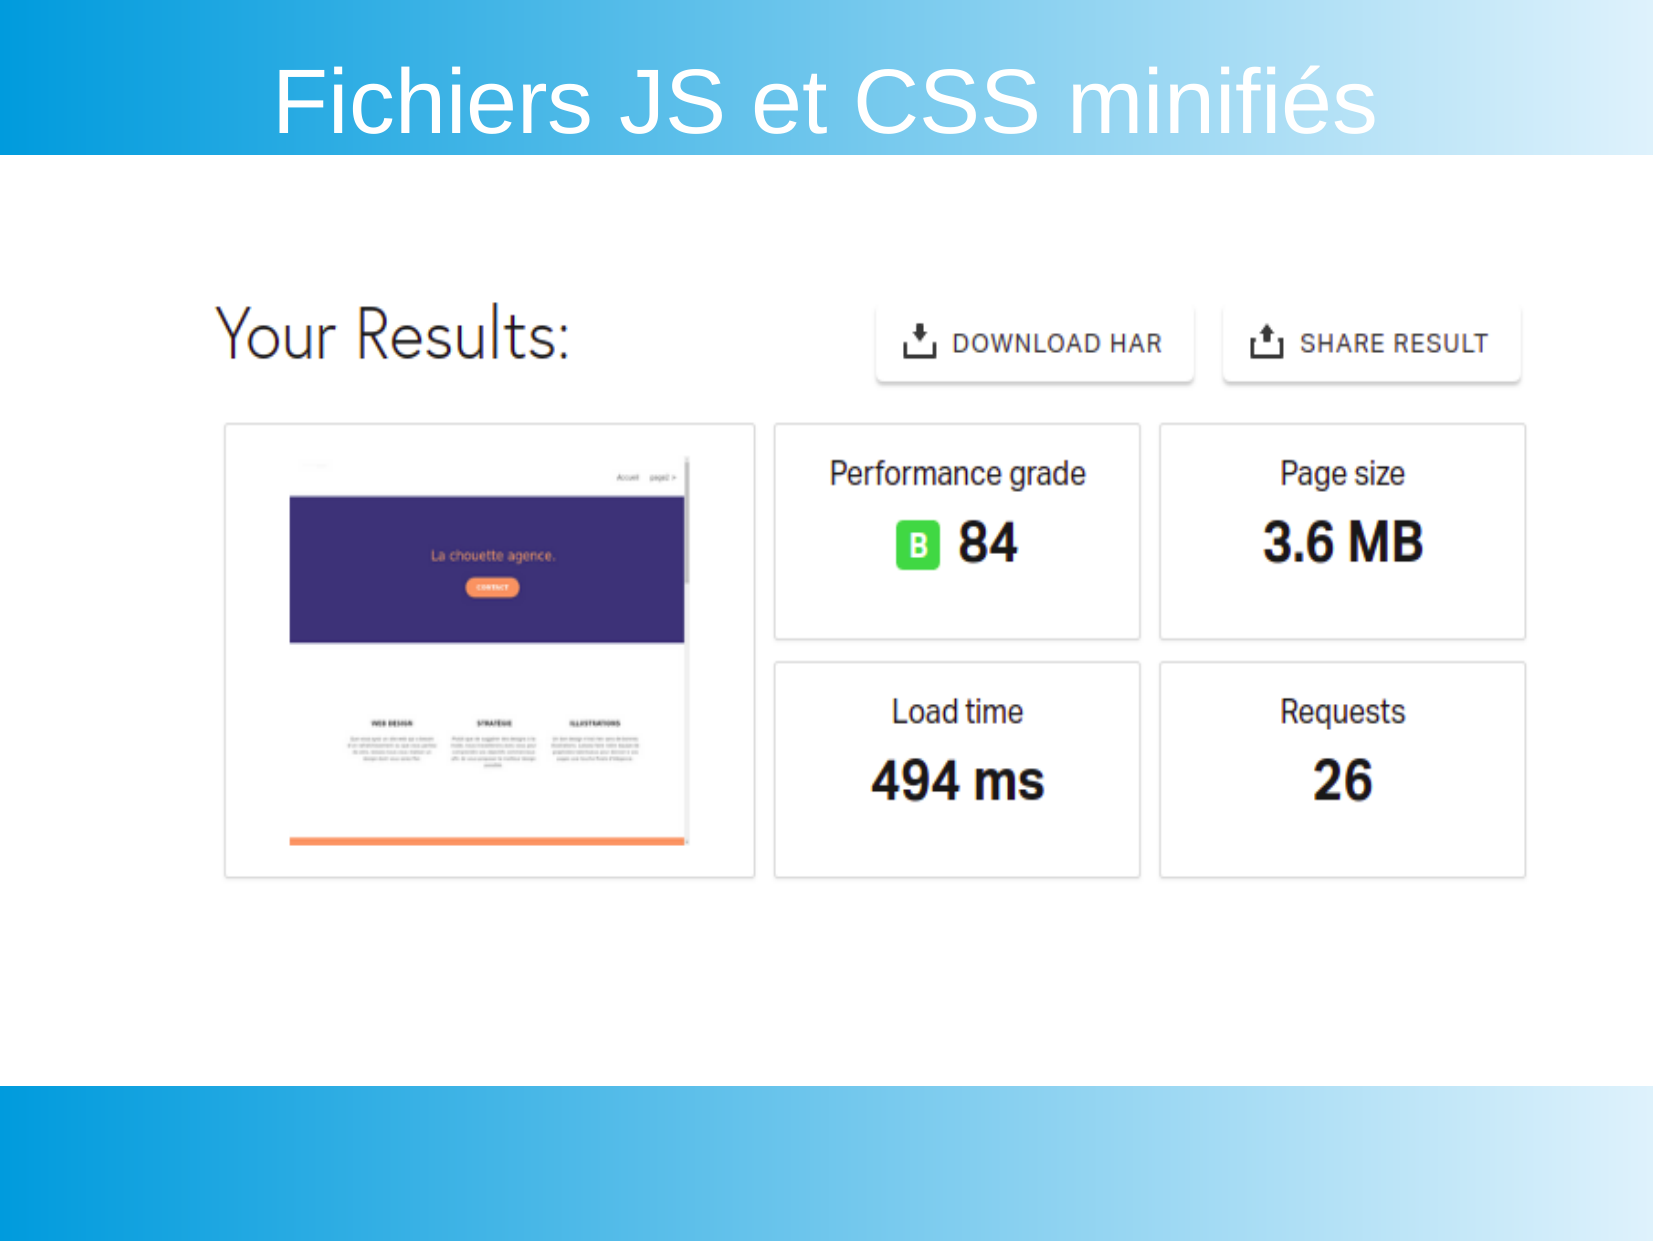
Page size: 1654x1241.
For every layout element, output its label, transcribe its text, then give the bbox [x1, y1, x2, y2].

picture [209, 270, 1591, 989]
title Fichiers JS et CSS minifiés [82, 49, 1571, 155]
